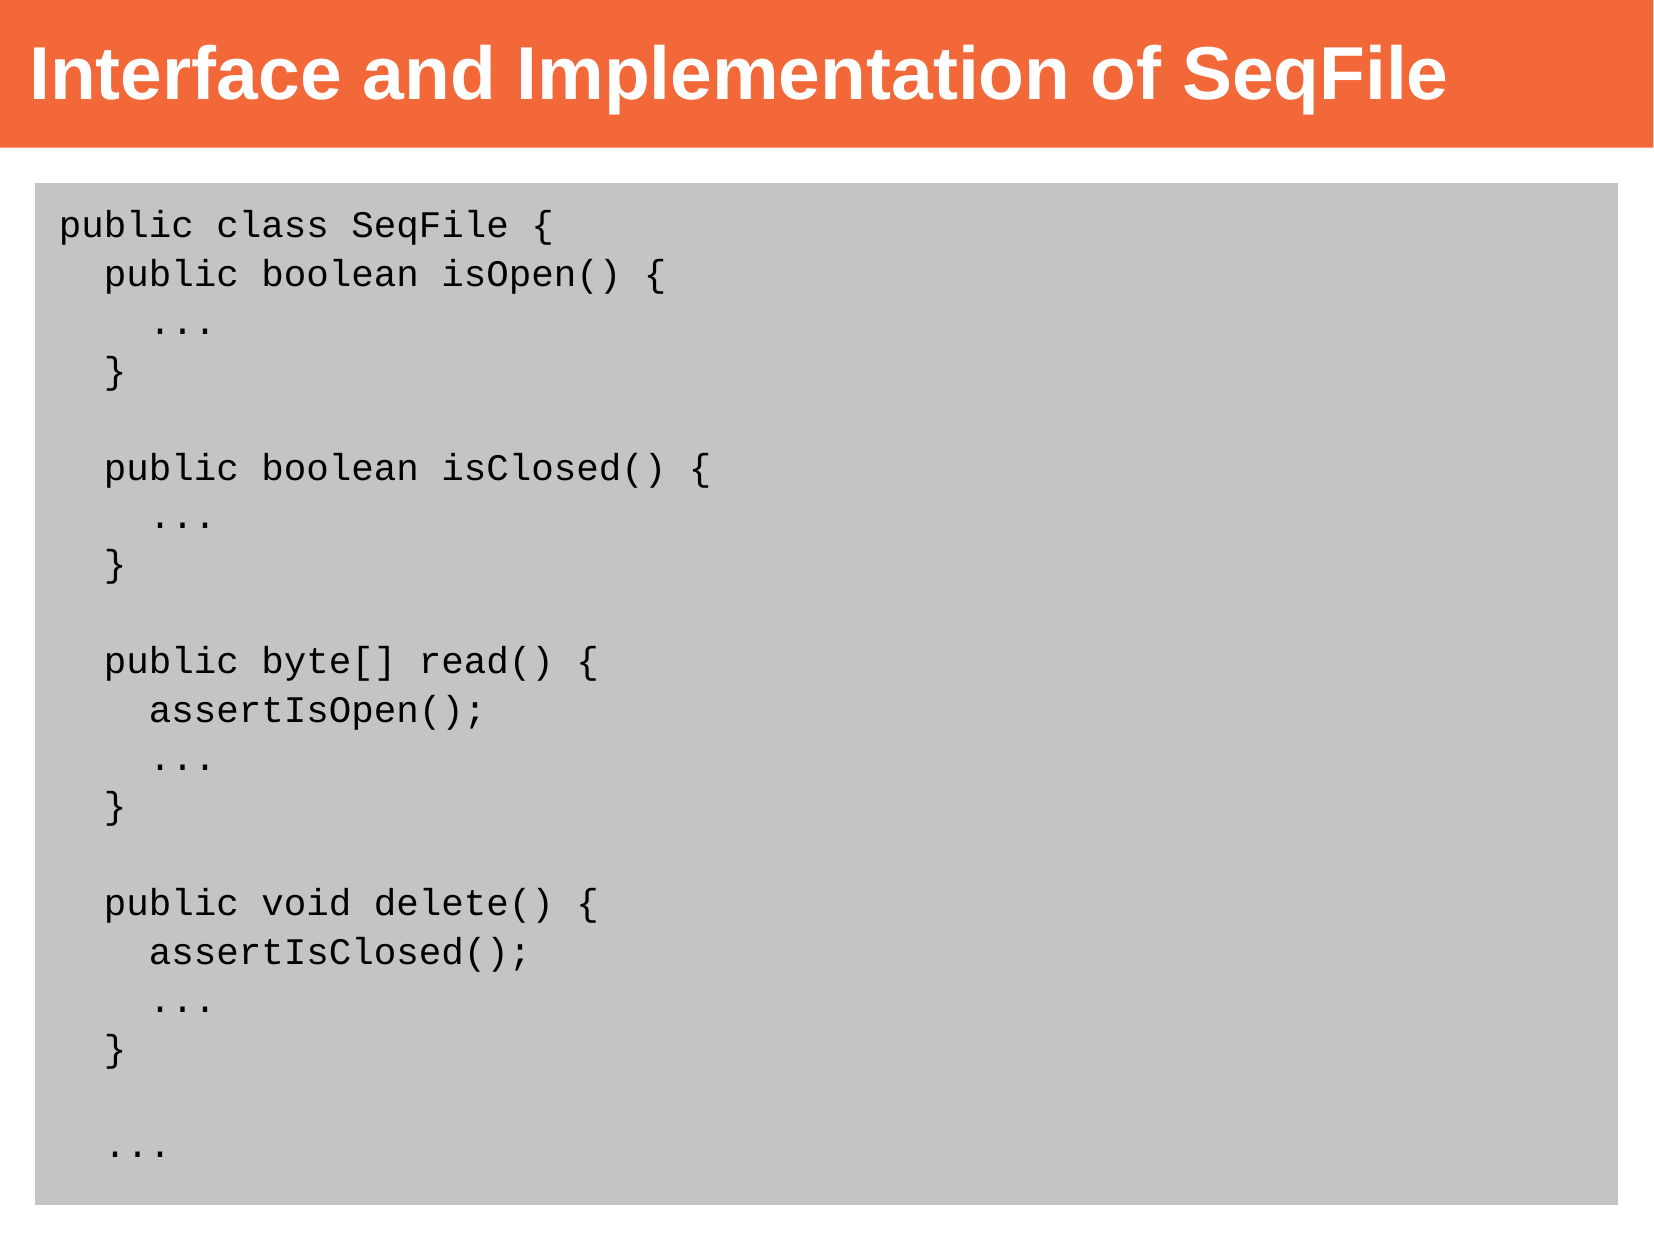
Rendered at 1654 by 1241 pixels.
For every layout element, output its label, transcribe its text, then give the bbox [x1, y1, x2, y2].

list public class SeqFile { public boolean isOpen() { ... } public boolean isClosed() { ... } public byte[] read() { assertIsOpen(); ... } public void delete() { assertIsClosed(); ... } ... [29, 177, 1625, 1211]
title Interface and Implementation of SeqFile [0, 0, 1654, 148]
